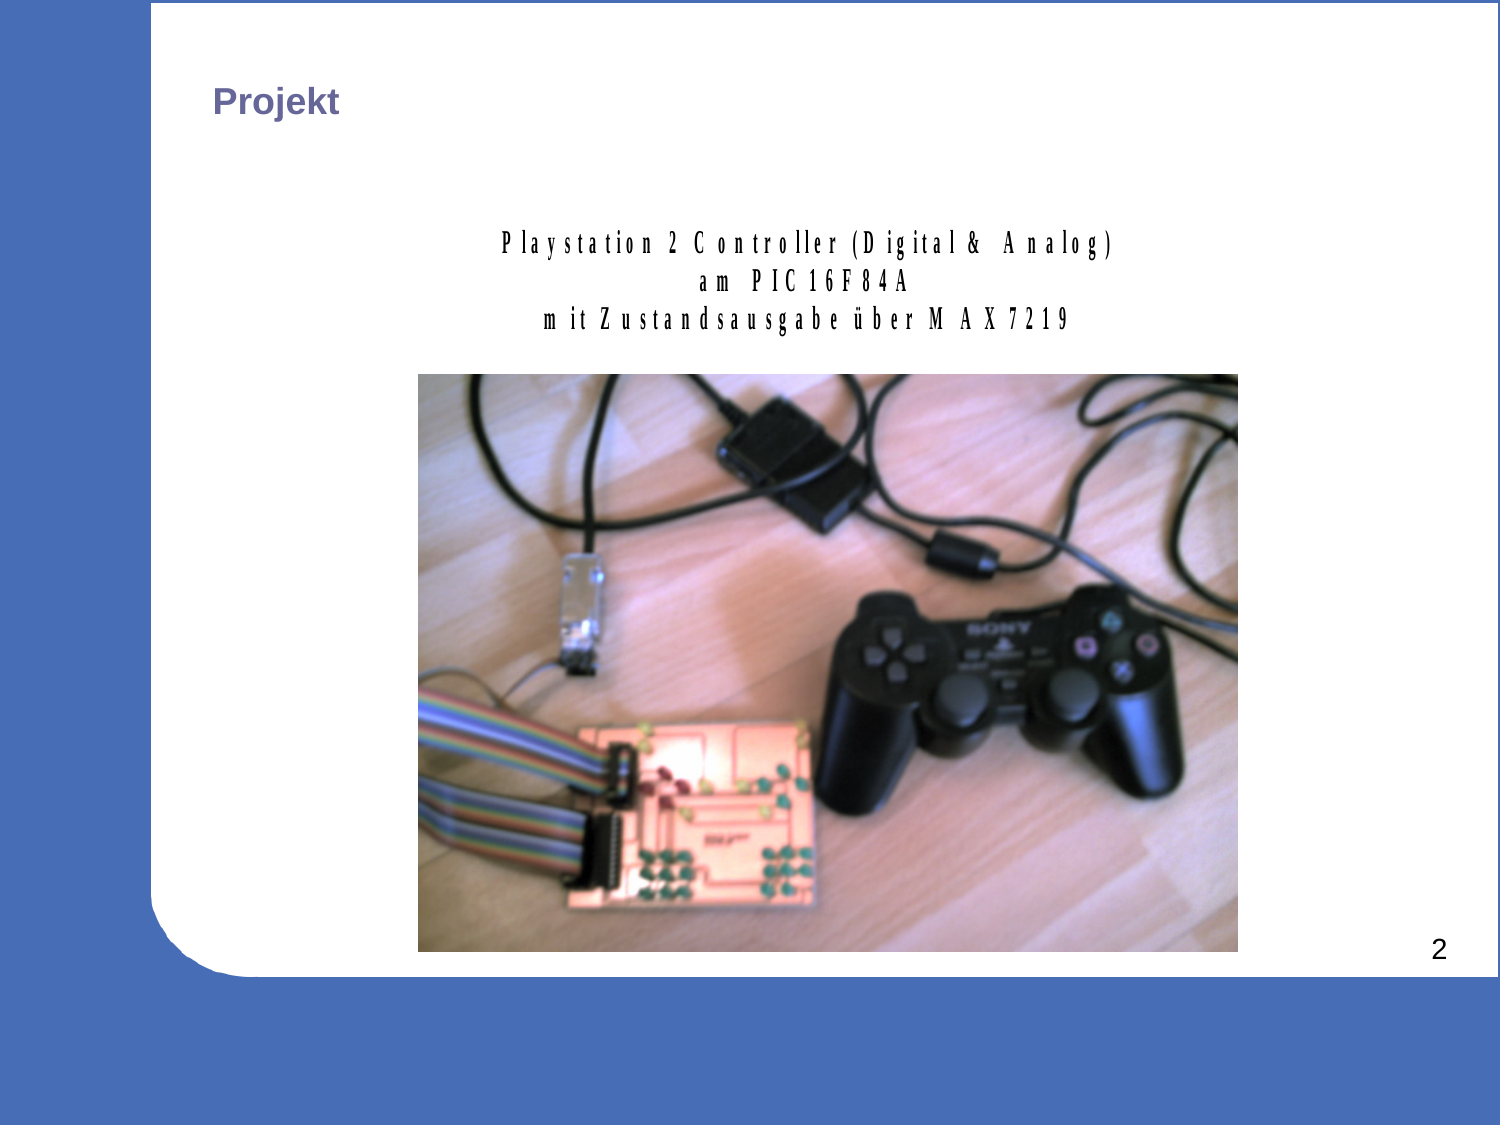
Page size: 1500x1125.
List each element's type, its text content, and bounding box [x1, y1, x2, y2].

title Projekt [212, 32, 1447, 171]
picture [0, 0, 1500, 1125]
